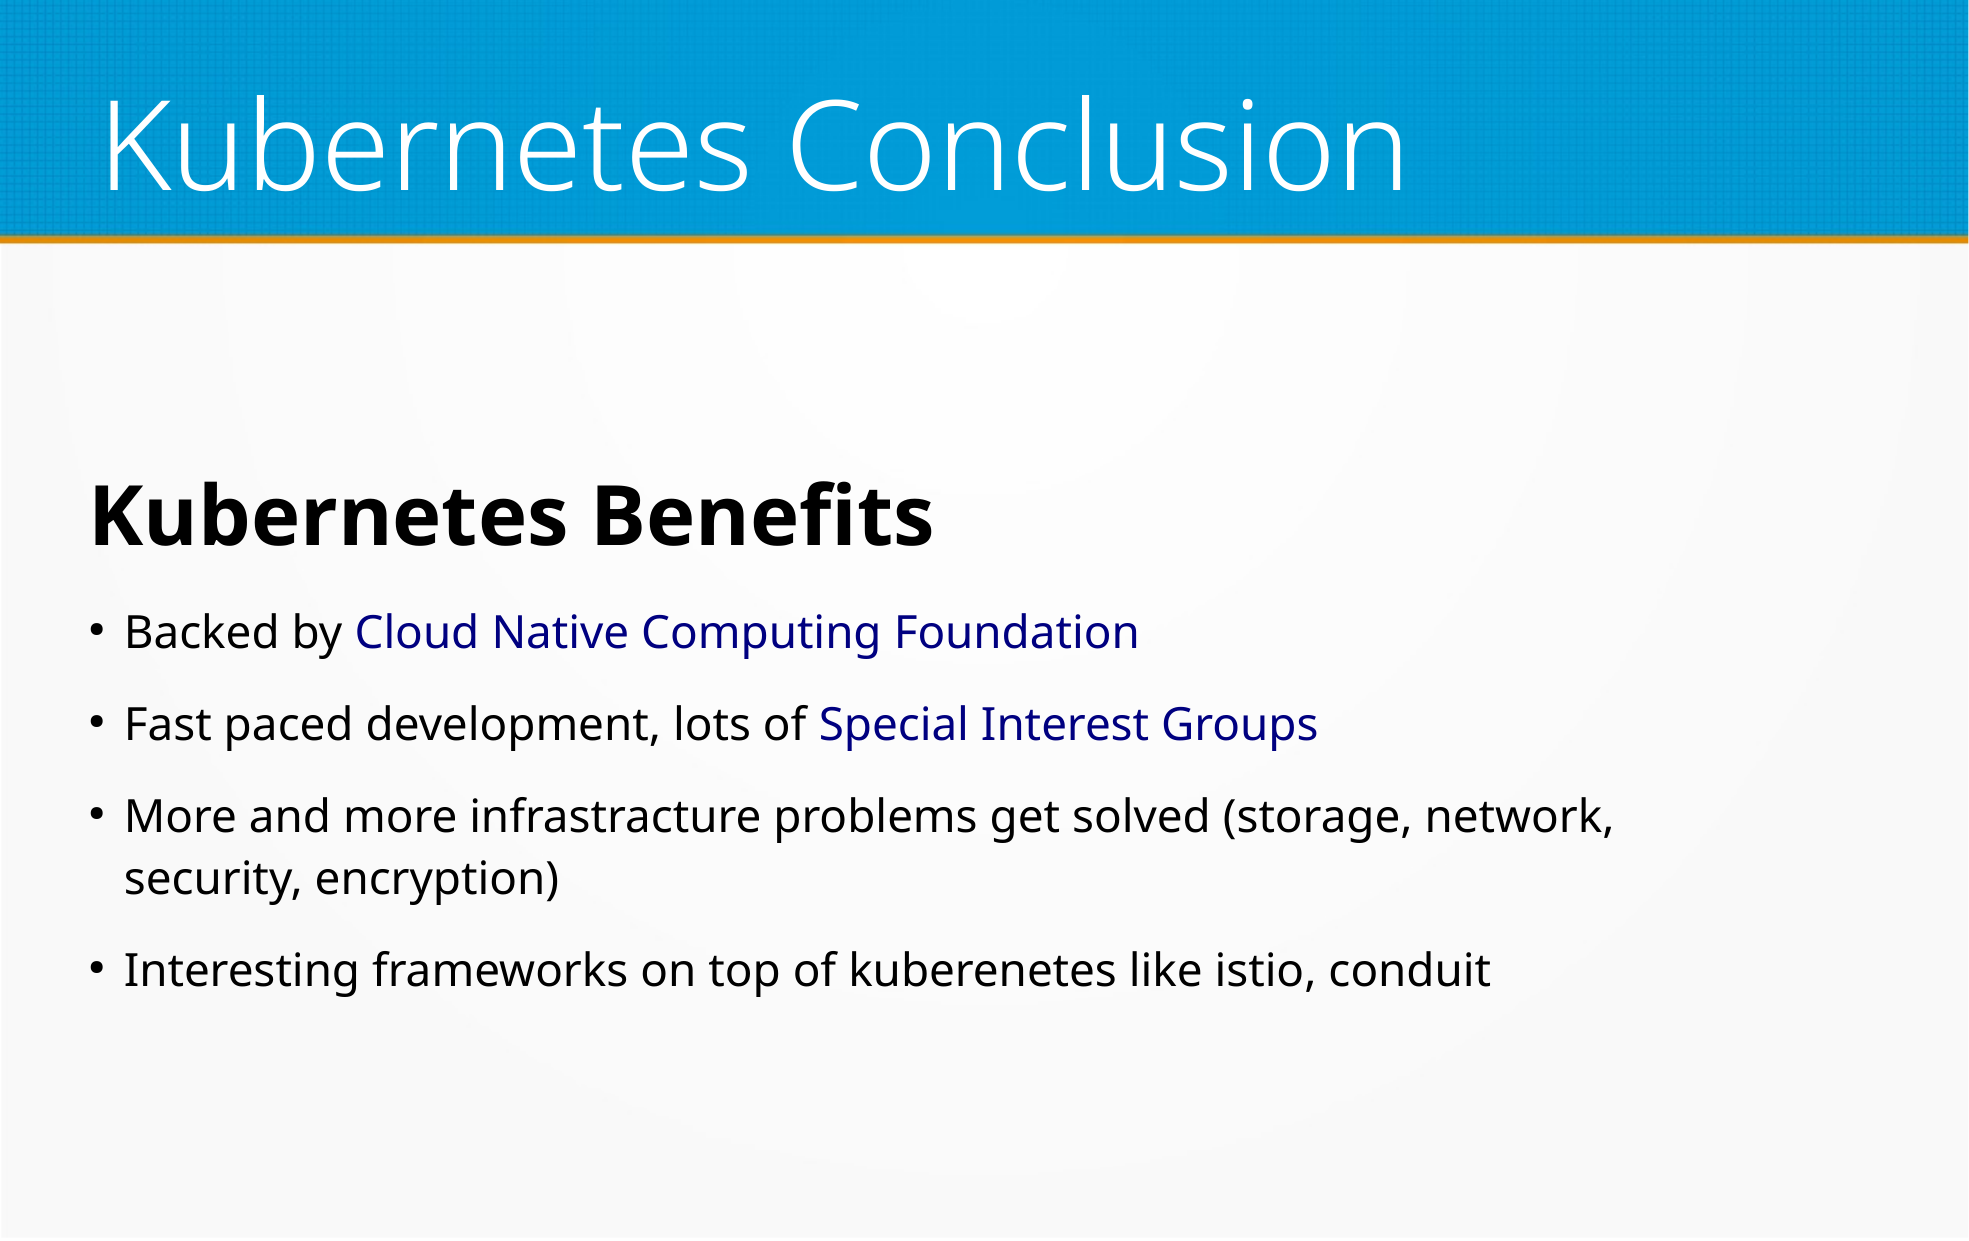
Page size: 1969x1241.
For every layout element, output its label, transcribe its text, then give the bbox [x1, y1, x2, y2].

picture [0, 233, 1969, 1241]
title Kubernetes Conclusion [98, 19, 1870, 227]
text_box Kubernetes Benefits Backed by Cloud Native Computing Foundation Fast paced development, lots of Special Interest Groups More and more infrastracture problems get solved (storage, network, security, encryption) Interesting frameworks on top of kuberenetes like istio, conduit [82, 293, 1772, 1163]
